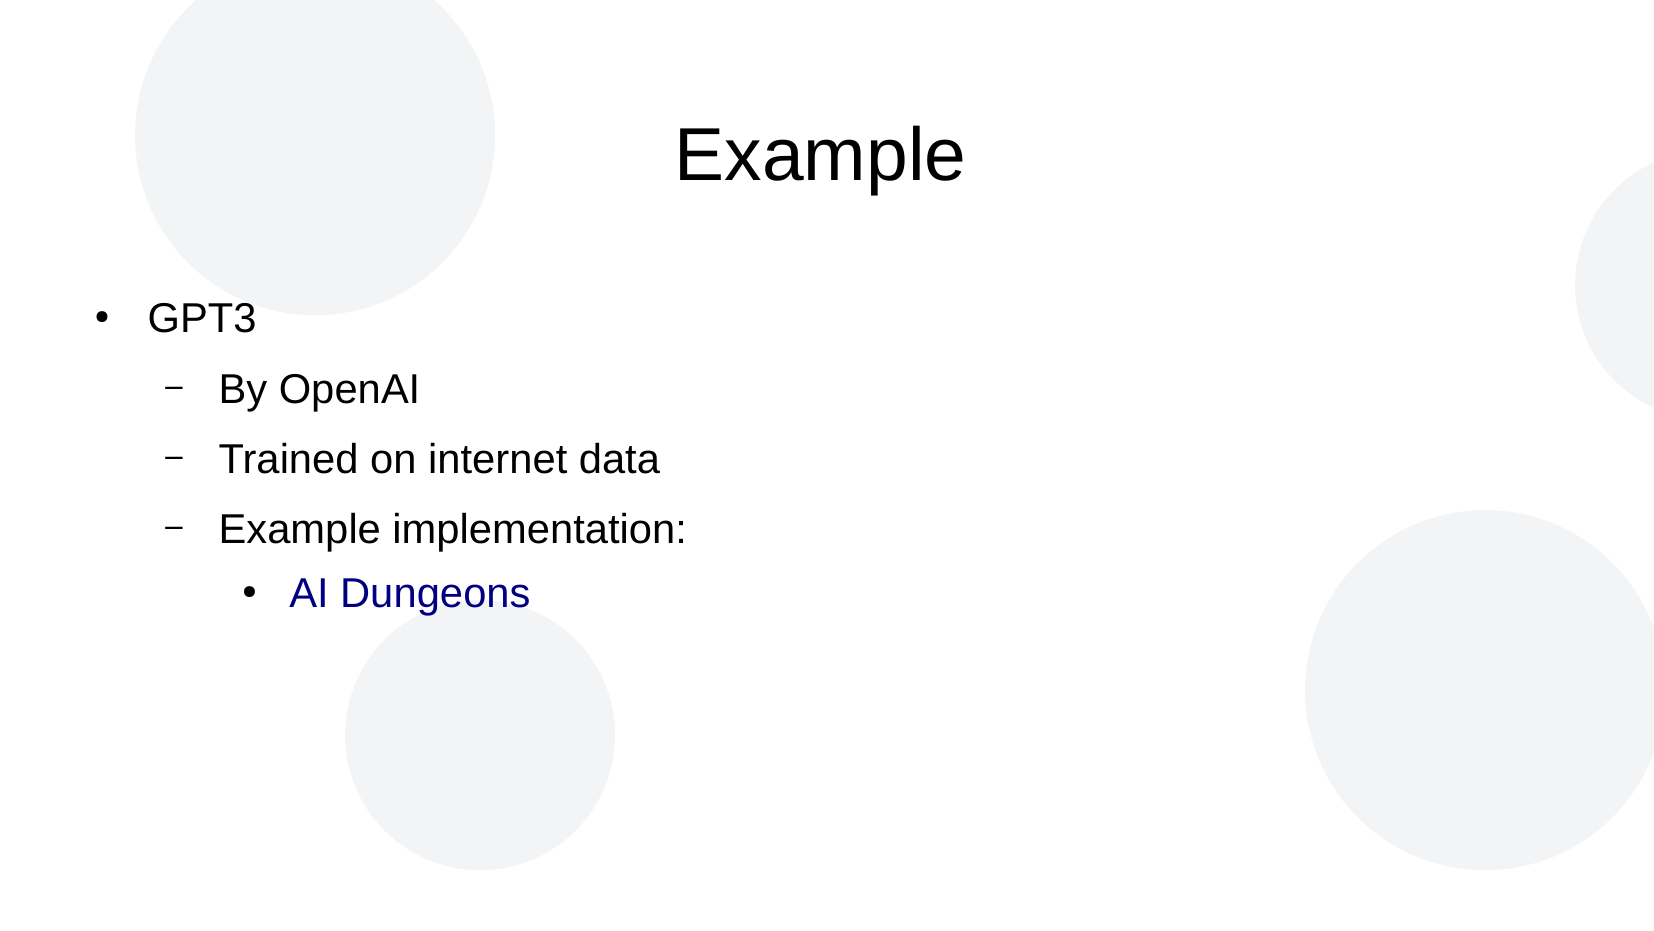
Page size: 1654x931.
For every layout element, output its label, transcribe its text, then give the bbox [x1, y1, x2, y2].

list GPT3 By OpenAI Trained on internet data Example implementation: AI Dungeons [76, 295, 1565, 835]
title Example [76, 76, 1565, 233]
